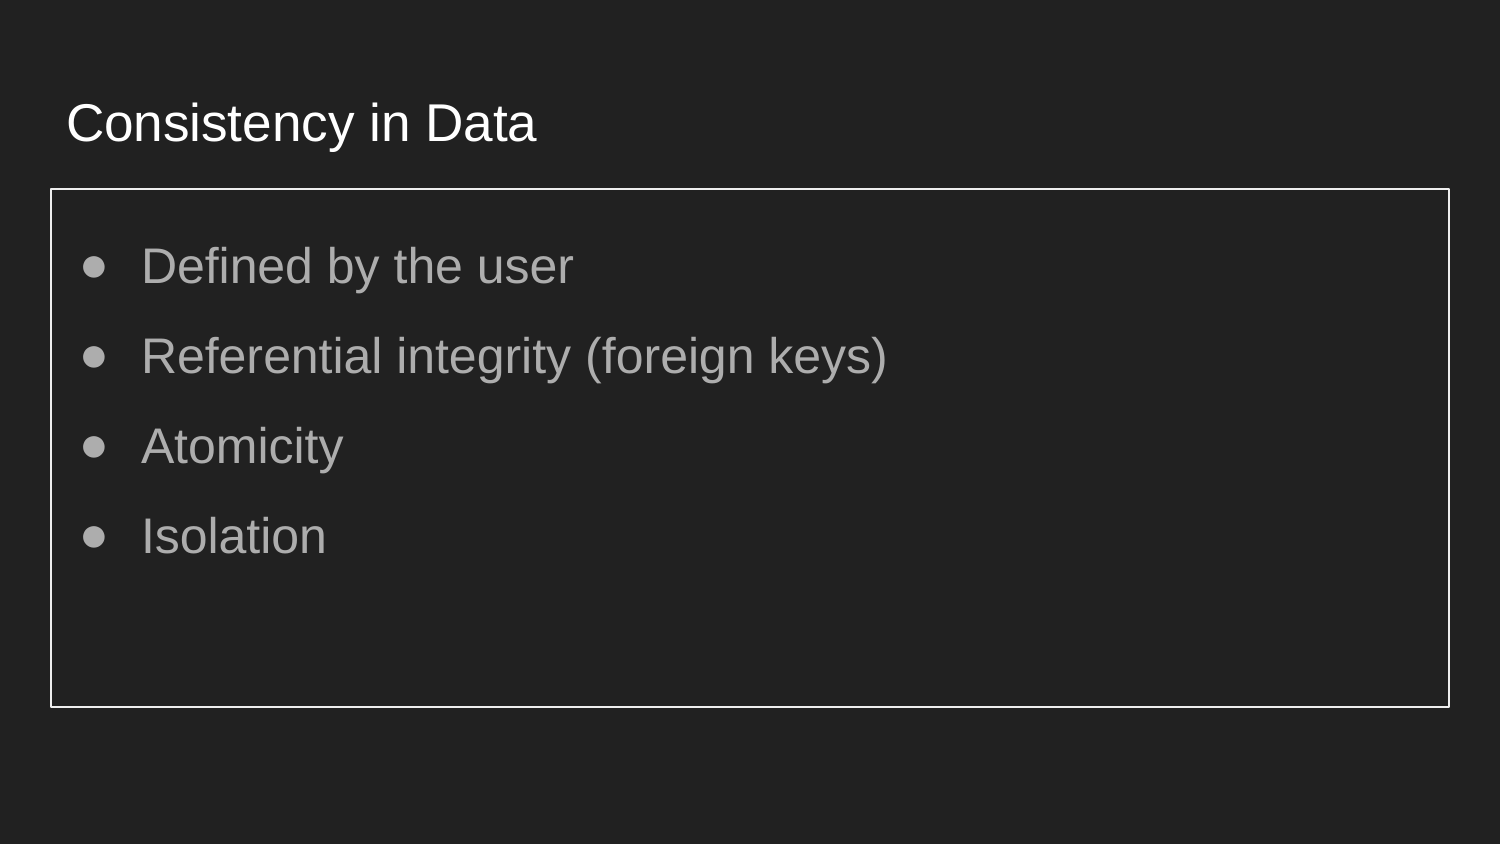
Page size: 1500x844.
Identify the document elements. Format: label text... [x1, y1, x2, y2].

title Consistency in Data [51, 72, 1449, 167]
list Defined by the user Referential integrity (foreign keys) Atomicity Isolation [51, 189, 1449, 708]
